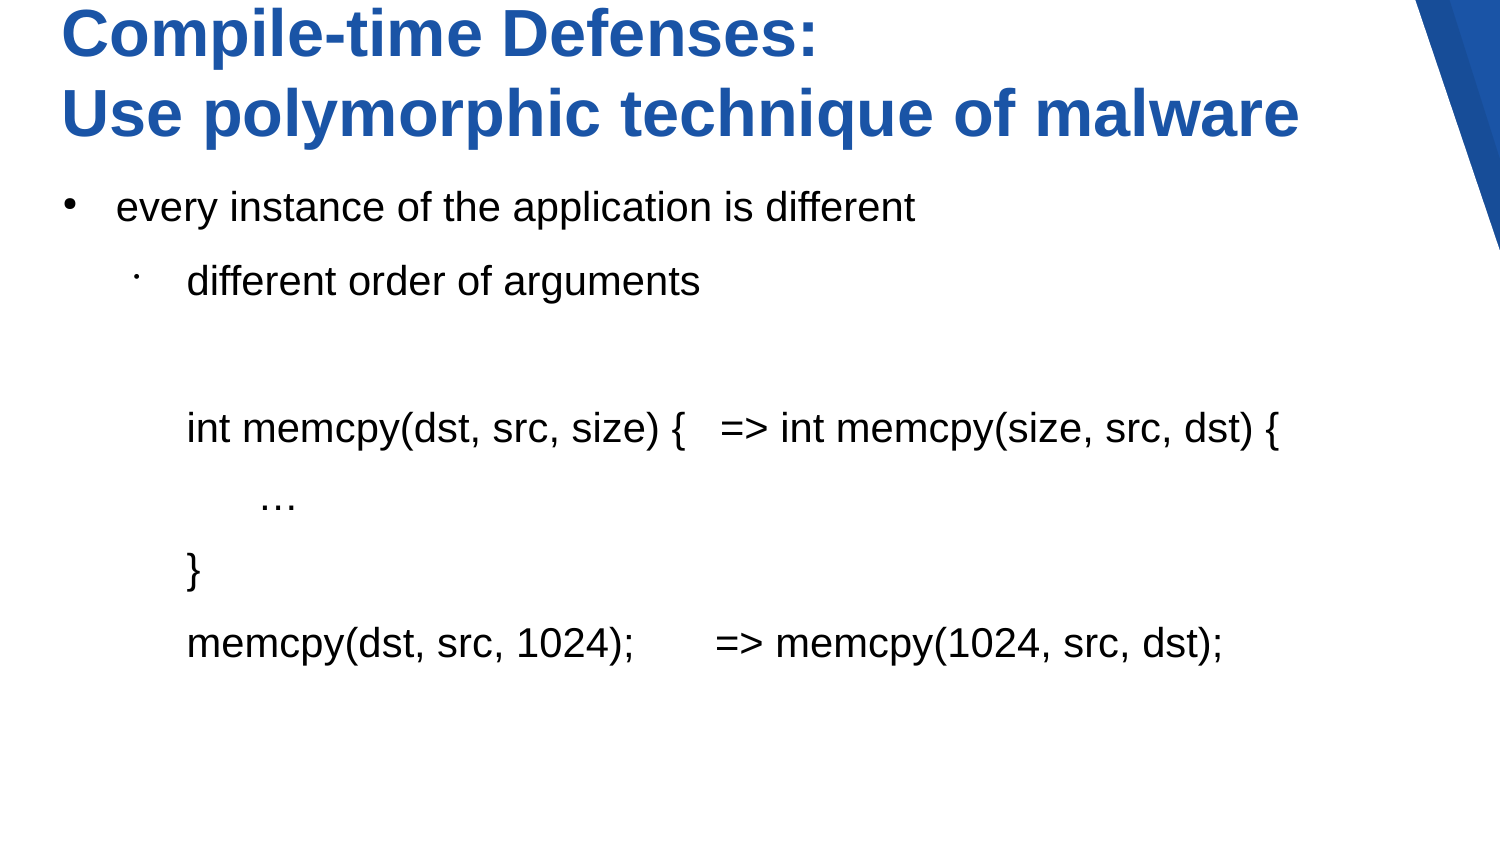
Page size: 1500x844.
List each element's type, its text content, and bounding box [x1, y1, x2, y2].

title Compile-time Defenses: Use polymorphic technique of malware [46, 97, 1371, 166]
list every instance of the application is different different order of arguments int memcpy(dst, src, size) { => int memcpy(size, src, dst) { … } memcpy(dst, src, 1024); => memcpy(1024, src, dst); [30, 165, 1486, 603]
